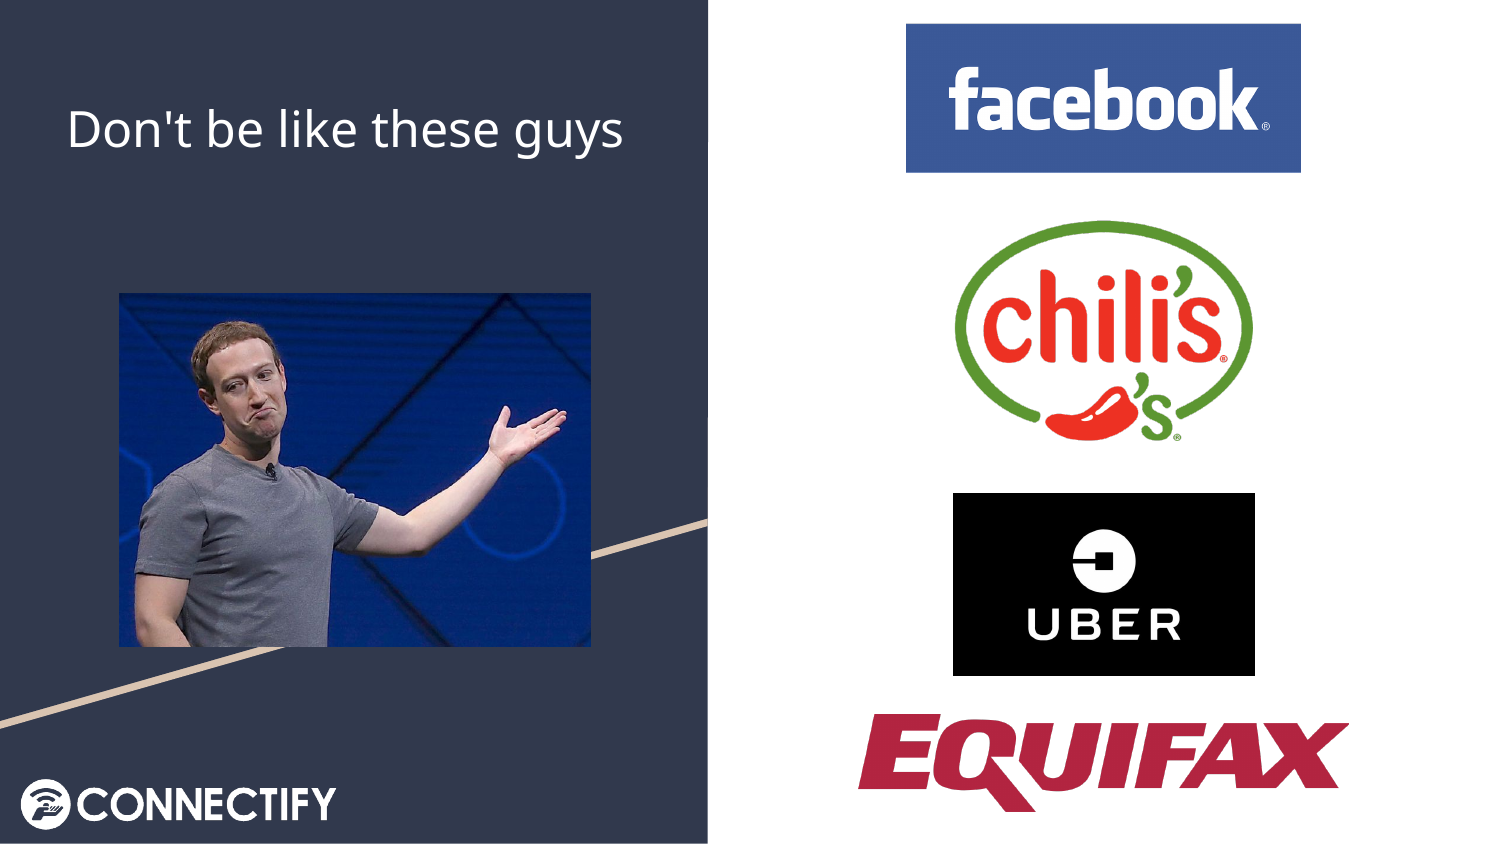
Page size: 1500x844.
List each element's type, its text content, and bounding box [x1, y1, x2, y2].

picture [13, 775, 344, 833]
picture [953, 493, 1255, 676]
picture [119, 293, 591, 648]
picture [906, 0, 1301, 197]
title Don't be like these guys [51, 82, 660, 494]
picture [858, 714, 1349, 812]
picture [906, 218, 1301, 445]
